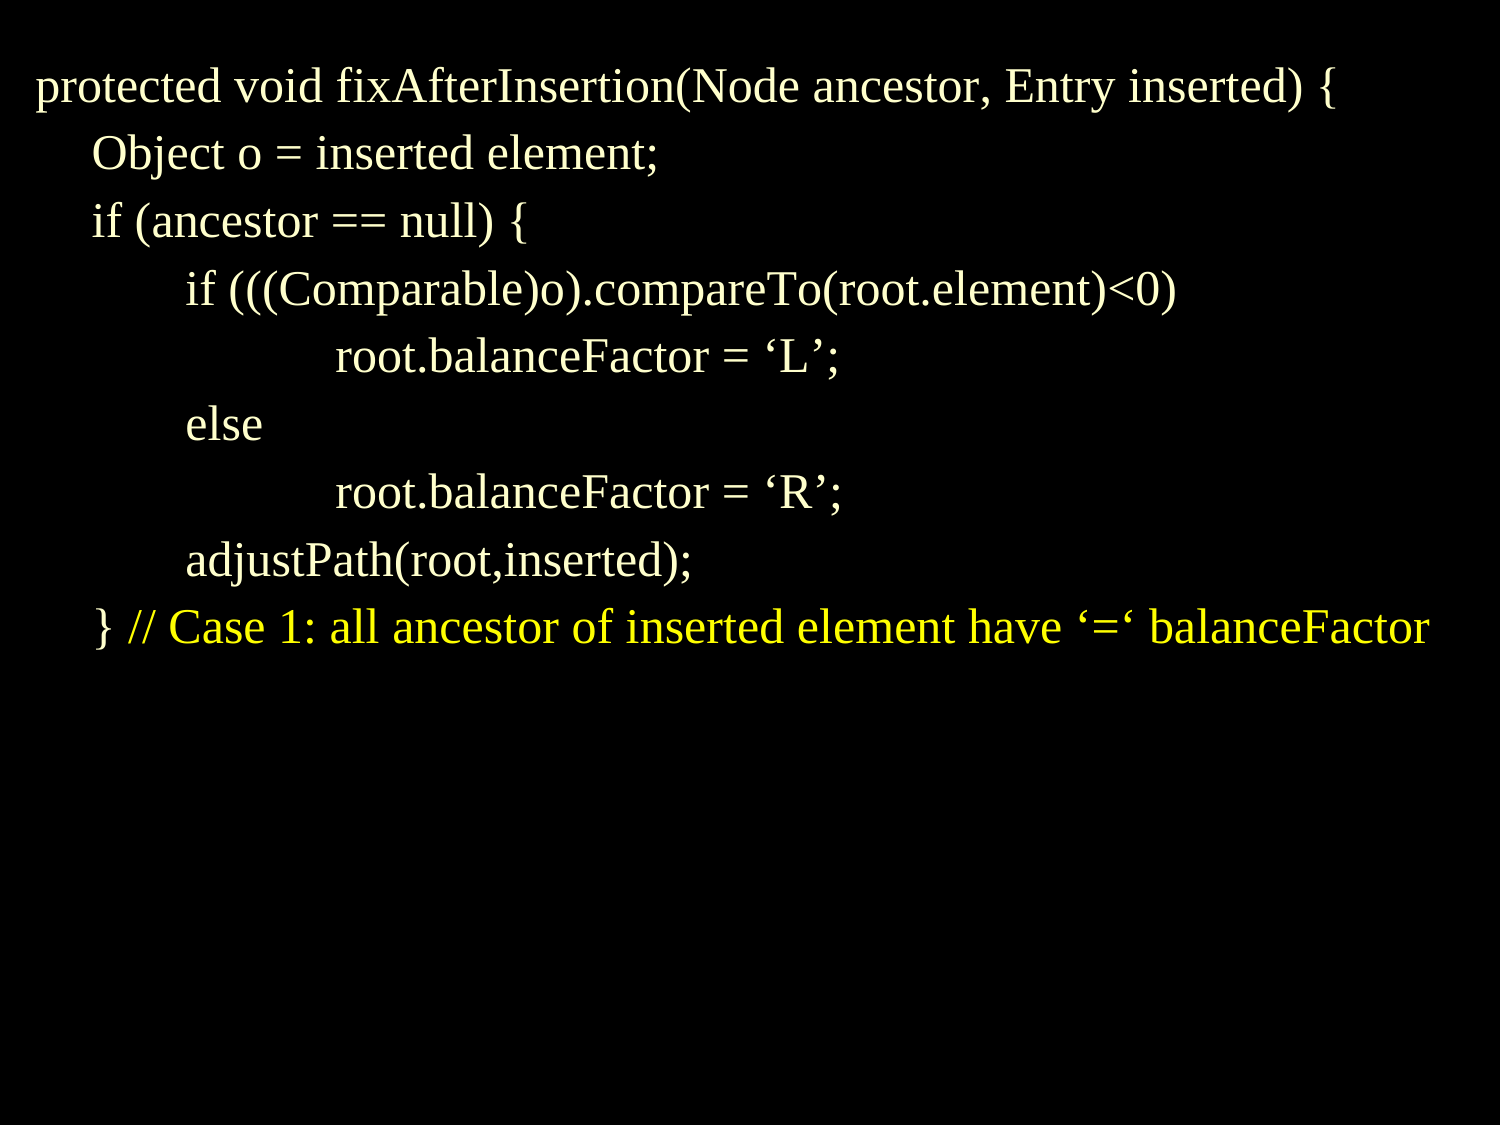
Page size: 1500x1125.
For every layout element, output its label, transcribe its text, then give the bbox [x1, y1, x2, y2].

list protected void fixAfterInsertion(Node ancestor, Entry inserted) { Object o = inserted element; if (ancestor == null) { if (((Comparable)o).compareTo(root.element)<0) root.balanceFactor = ‘L’; else root.balanceFactor = ‘R’; adjustPath(root,inserted); } // Case 1: all ancestor of inserted element have ‘=‘ balanceFactor [20, 49, 1480, 1063]
